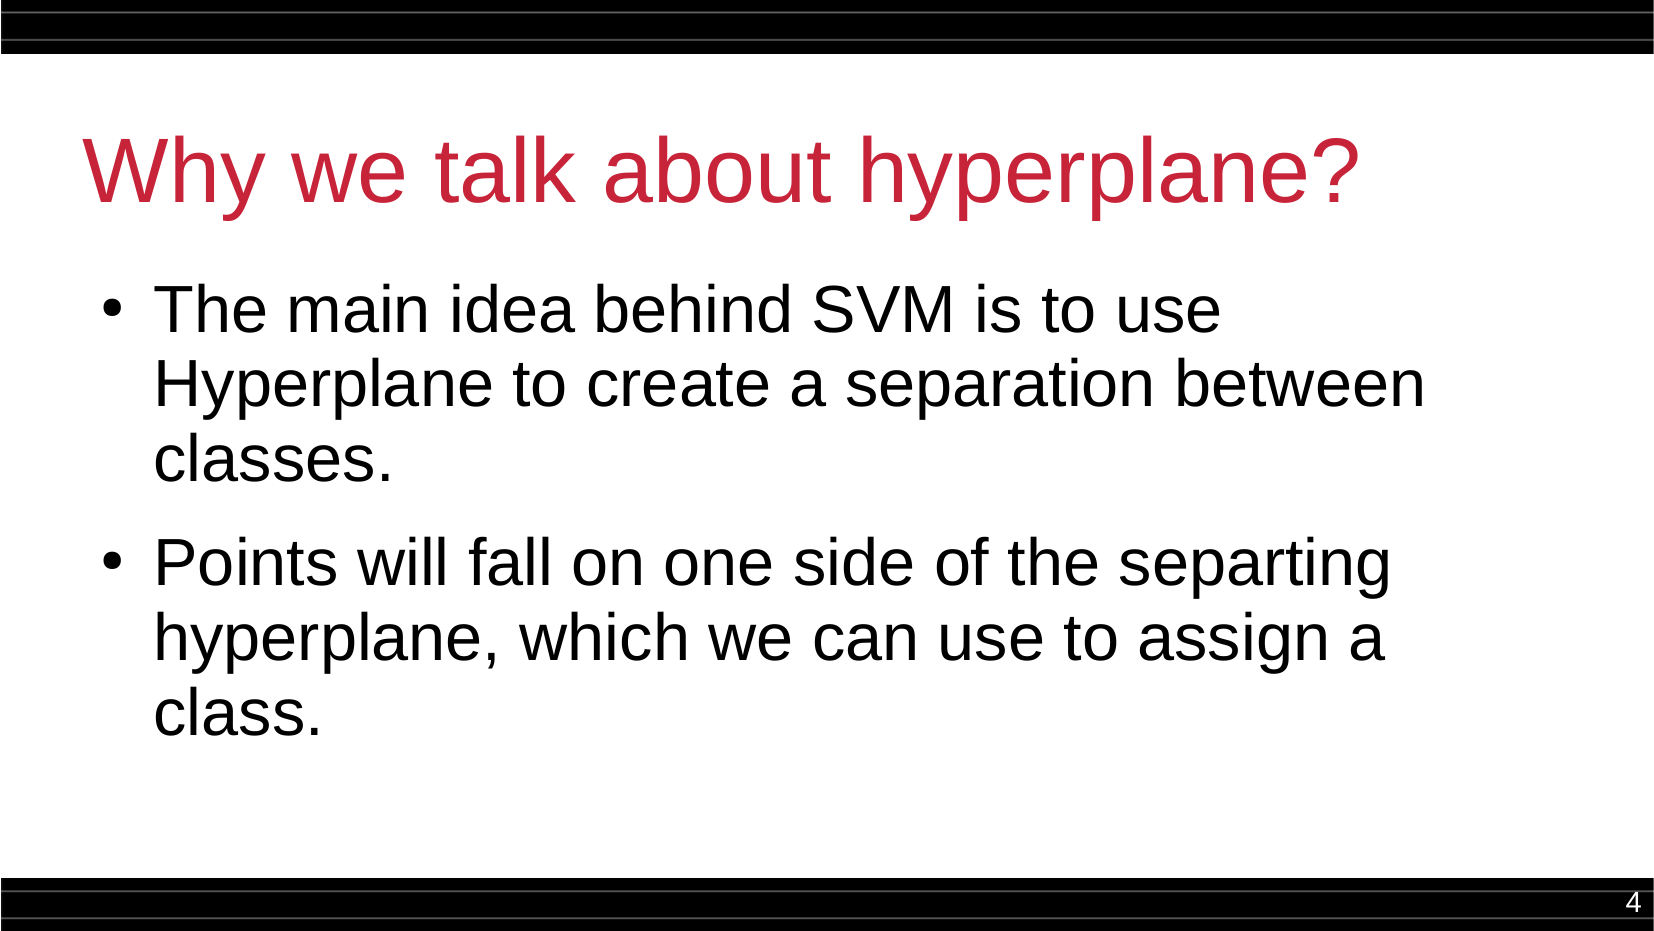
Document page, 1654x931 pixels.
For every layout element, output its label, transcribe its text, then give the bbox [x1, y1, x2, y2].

picture [1, 0, 1654, 54]
picture [1, 878, 1654, 931]
list The main idea behind SVM is to use Hyperplane to create a separation between classes. Points will fall on one side of the separting hyperplane, which we can use to assign a class. [82, 271, 1571, 851]
title Why we talk about hyperplane? [82, 92, 1571, 249]
